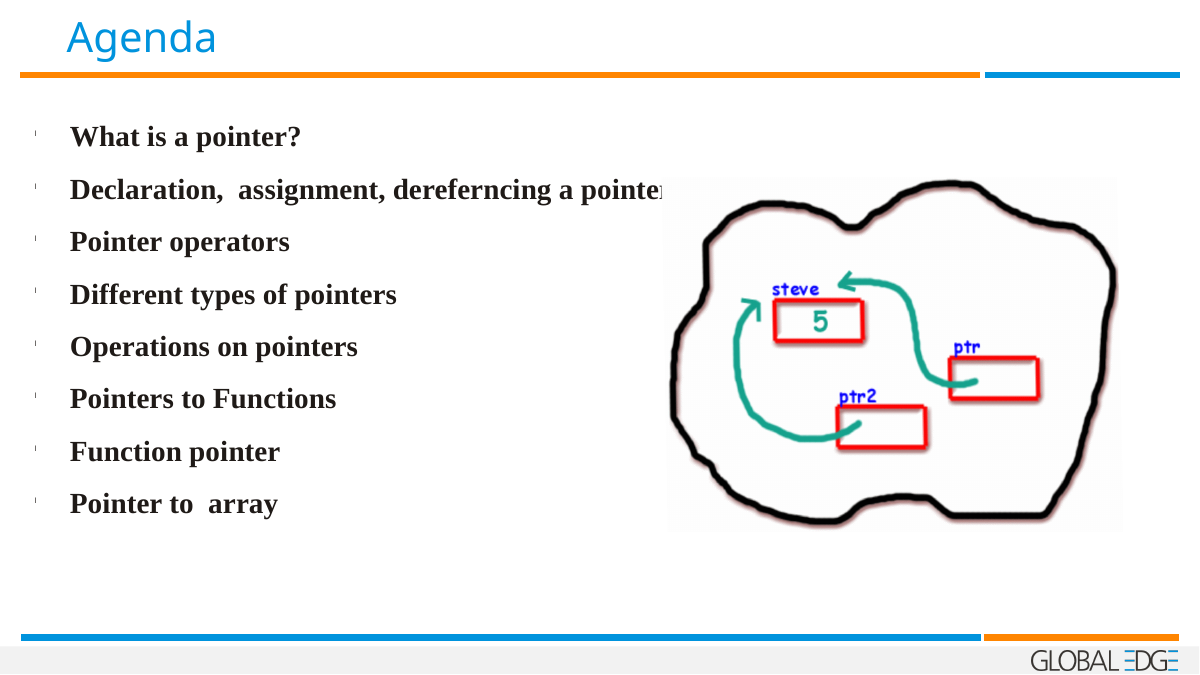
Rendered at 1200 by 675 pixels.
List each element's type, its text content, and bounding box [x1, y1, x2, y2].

picture [661, 177, 1123, 532]
picture [1031, 650, 1178, 671]
text_box What is a pointer? Declaration, assignment, dereferncing a pointer Pointer operators Different types of pointers Operations on pointers Pointers to Functions Function pointer Pointer to array [23, 94, 1181, 650]
text_box Agenda [12, 9, 1087, 62]
text_box Agenda [99, 32, 111, 49]
